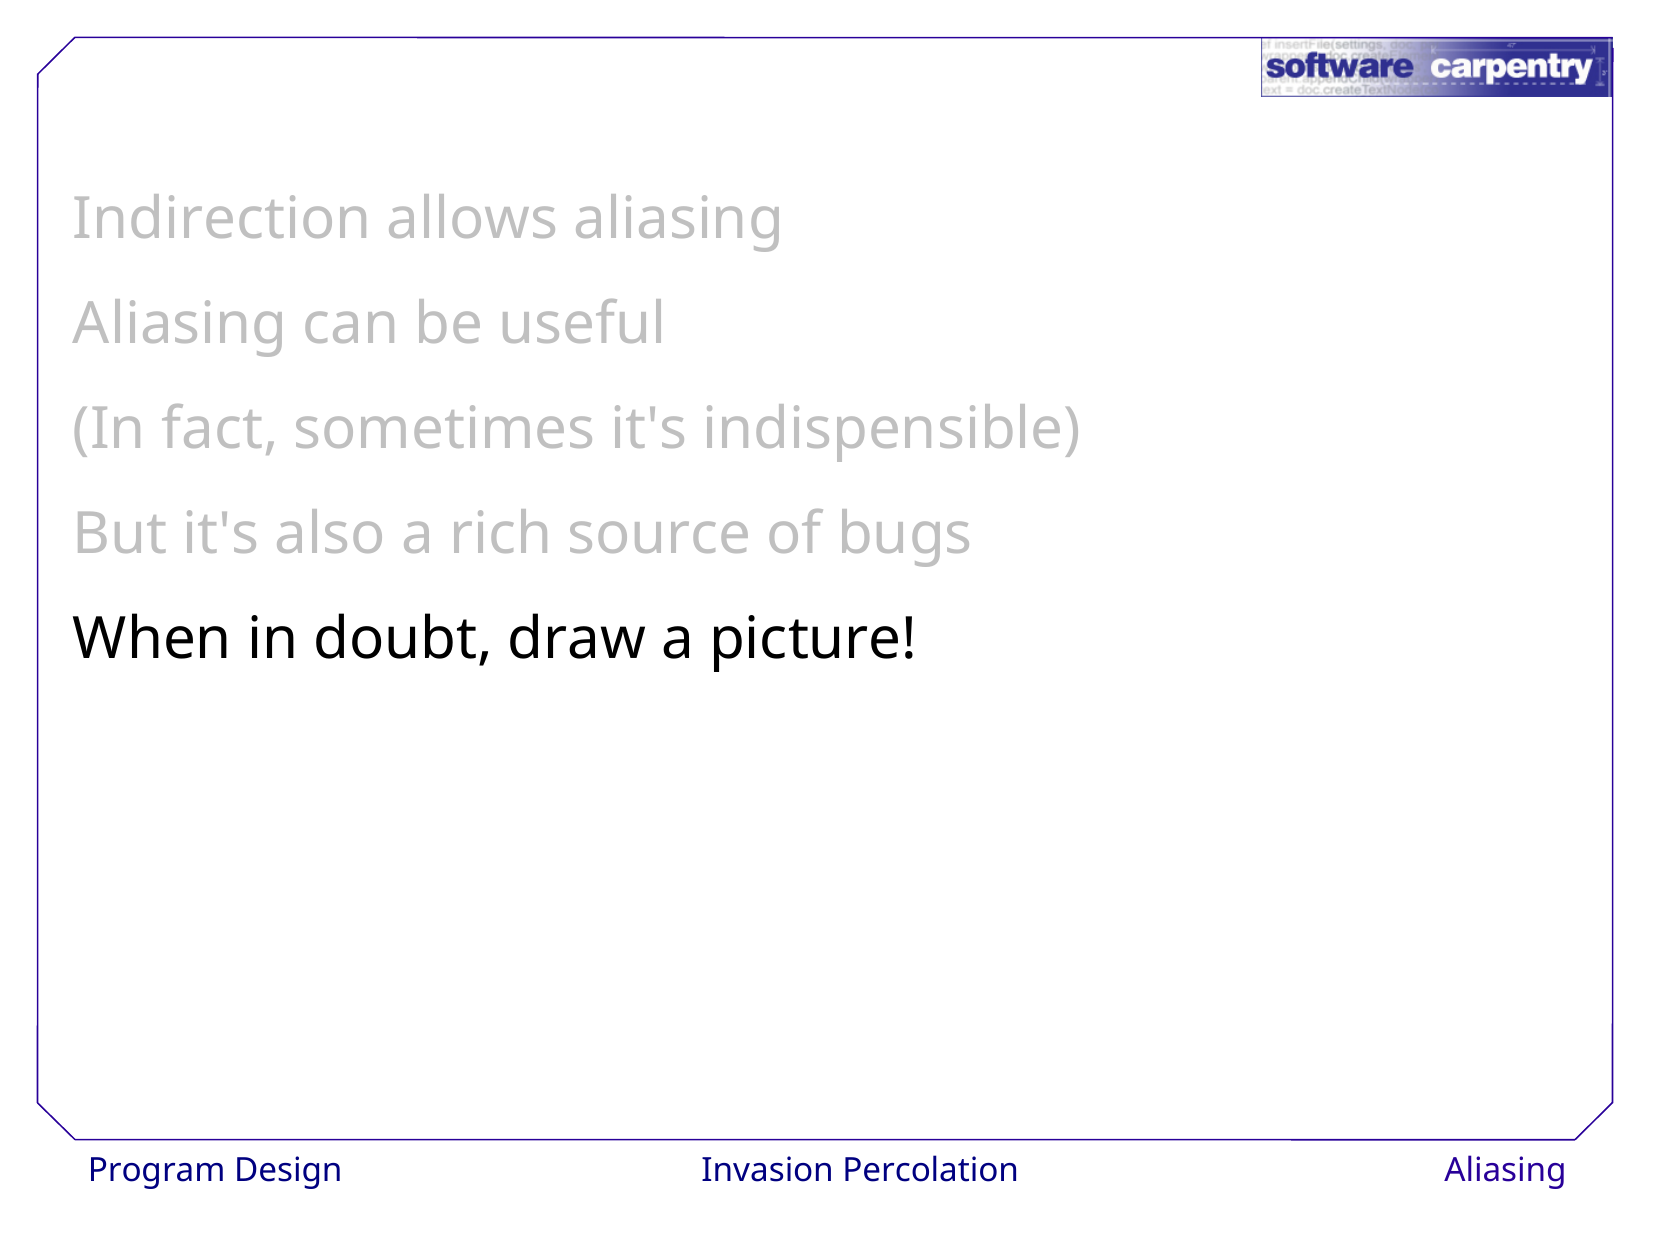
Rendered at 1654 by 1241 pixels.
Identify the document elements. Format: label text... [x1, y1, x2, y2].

text_box Indirection allows aliasing Aliasing can be useful (In fact, sometimes it's indispensible) But it's also a rich source of bugs When in doubt, draw a picture! [58, 138, 1247, 679]
picture [1261, 39, 1613, 97]
